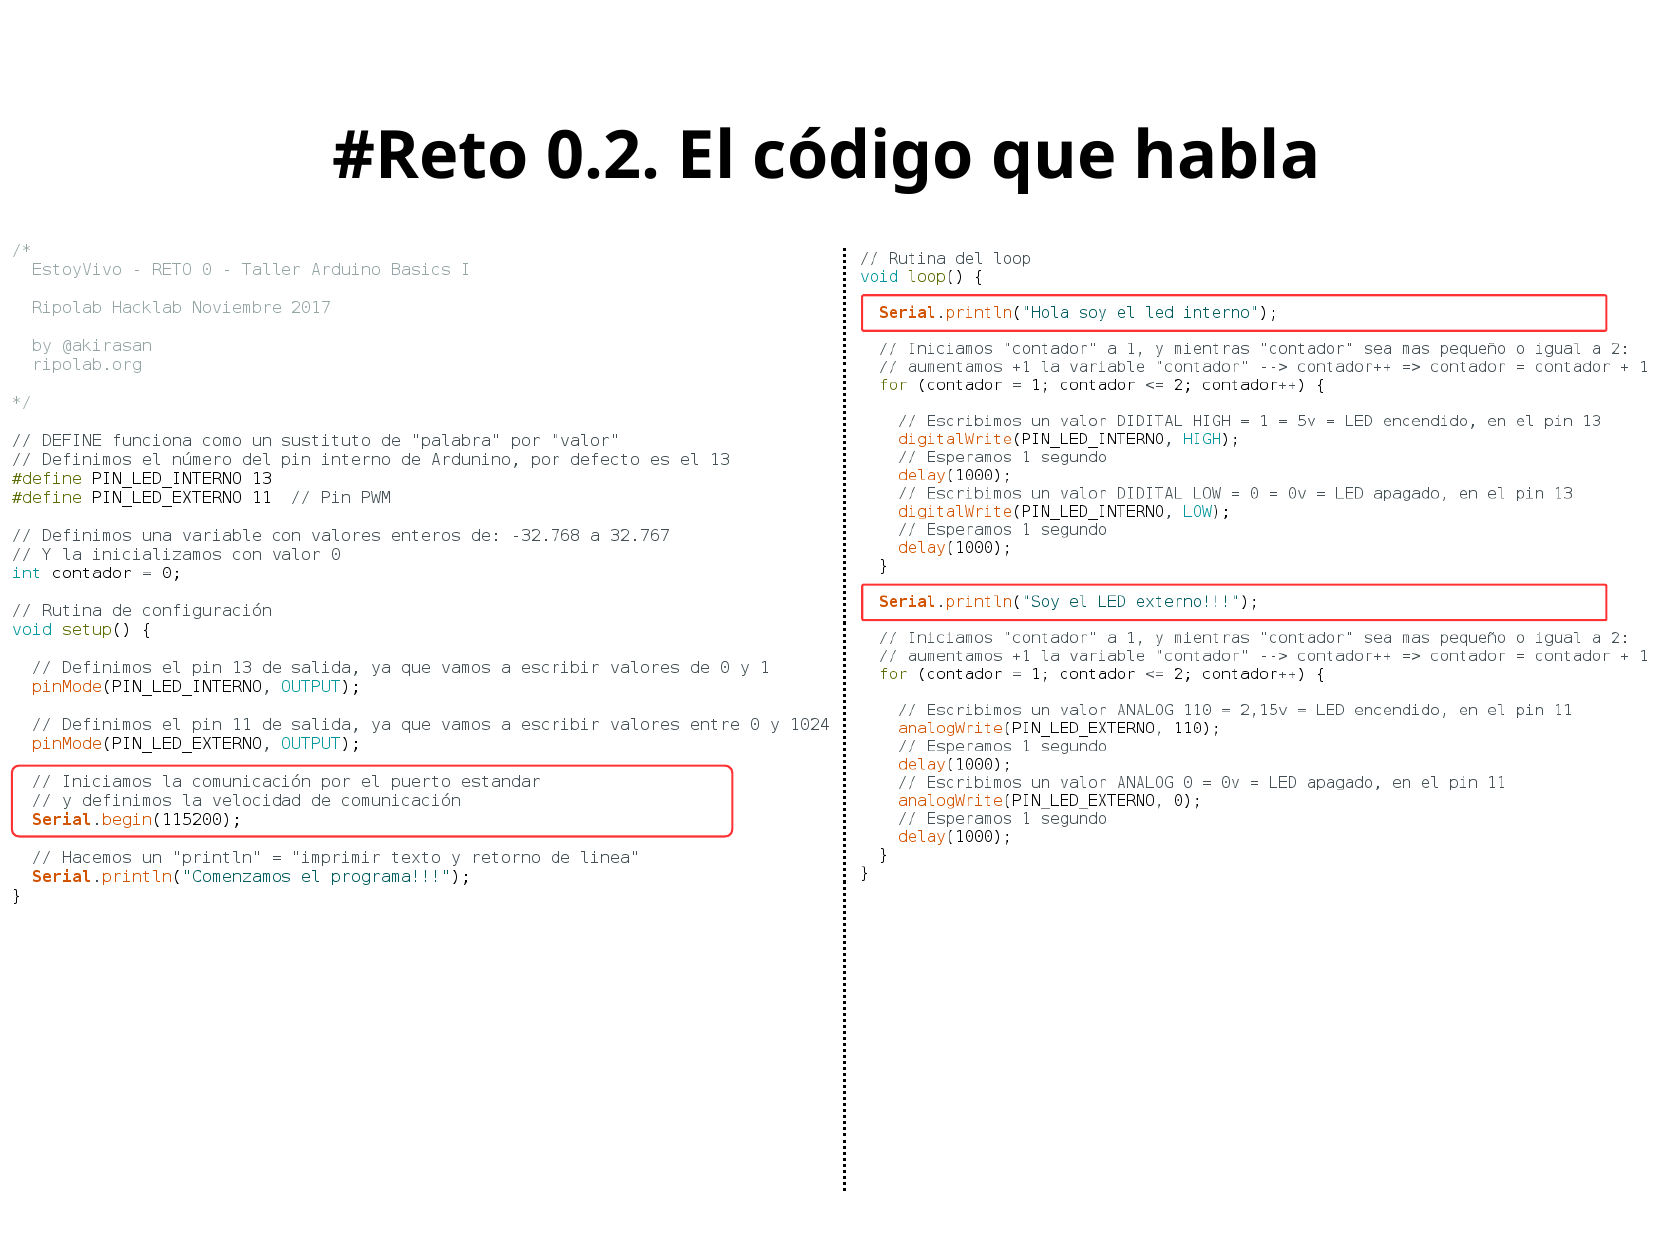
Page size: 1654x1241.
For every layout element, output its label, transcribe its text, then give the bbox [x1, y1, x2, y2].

title #Reto 0.2. El código que habla [82, 49, 1571, 257]
picture [6, 236, 832, 910]
picture [854, 247, 1654, 886]
